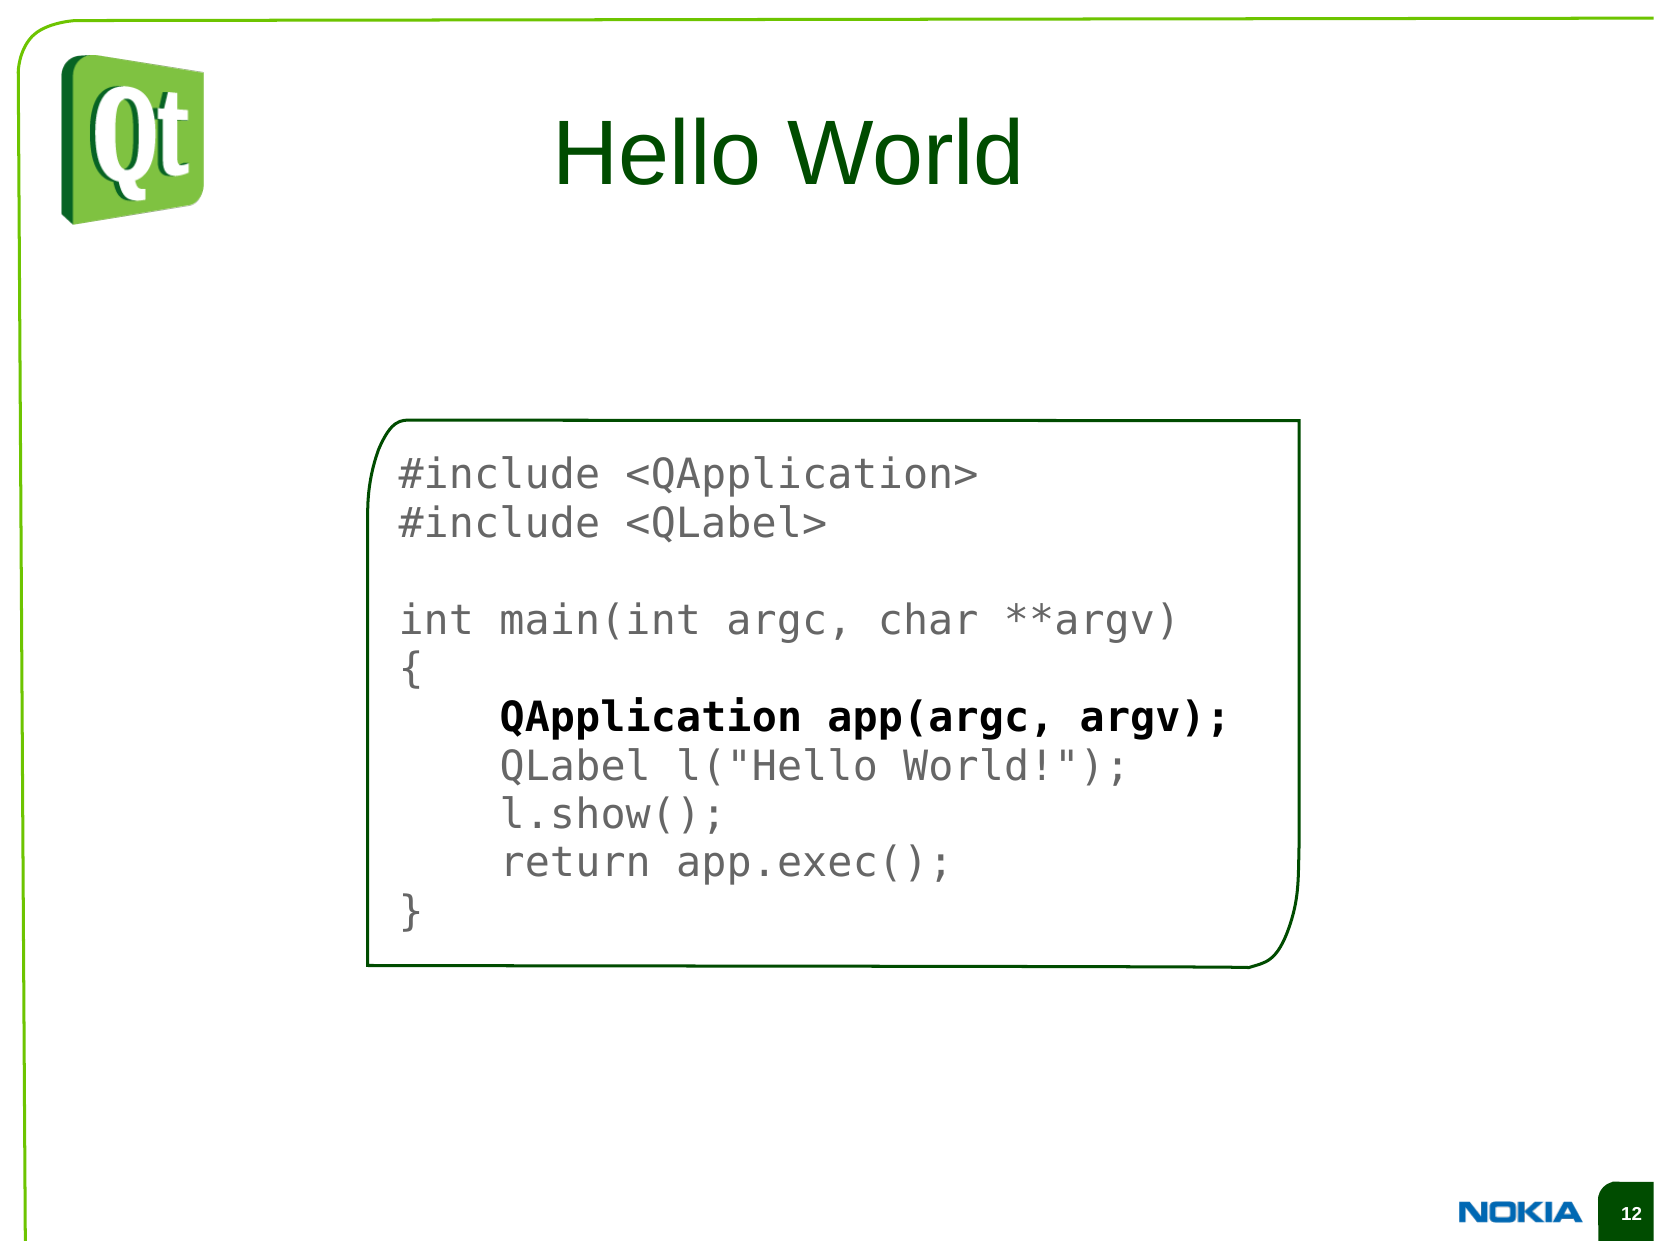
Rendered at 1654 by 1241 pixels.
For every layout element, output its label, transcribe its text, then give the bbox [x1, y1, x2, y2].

text_box #include <QApplication> #include <QLabel> int main(int argc, char **argv) { QApplication app(argc, argv); QLabel l("Hello World!"); l.show(); return app.exec(); } [383, 442, 1297, 943]
picture [1459, 1201, 1583, 1223]
title Hello World [251, 49, 1327, 257]
picture [61, 55, 204, 225]
